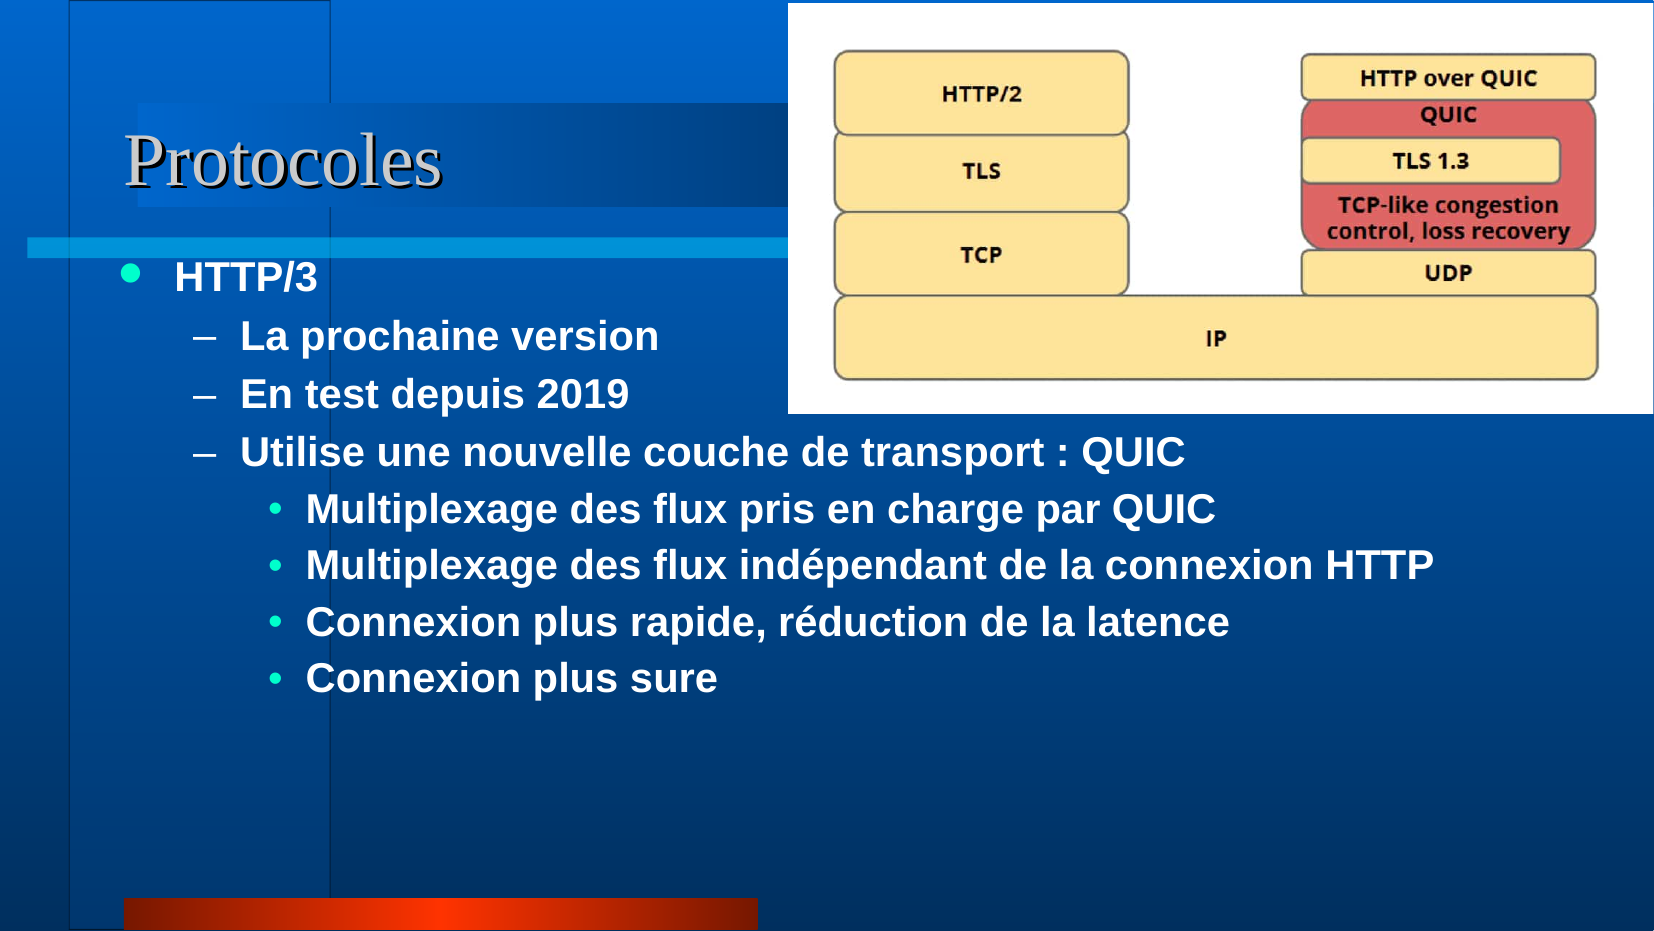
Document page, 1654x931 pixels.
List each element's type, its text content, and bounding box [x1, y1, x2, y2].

list HTTP/3 La prochaine version En test depuis 2019 Utilise une nouvelle couche de transport : QUIC Multiplexage des flux pris en charge par QUIC Multiplexage des flux indépendant de la connexion HTTP Connexion plus rapide, réduction de la latence Connexion plus sure [118, 253, 1524, 931]
picture [788, 3, 1654, 414]
title Protocoles [123, 62, 788, 253]
